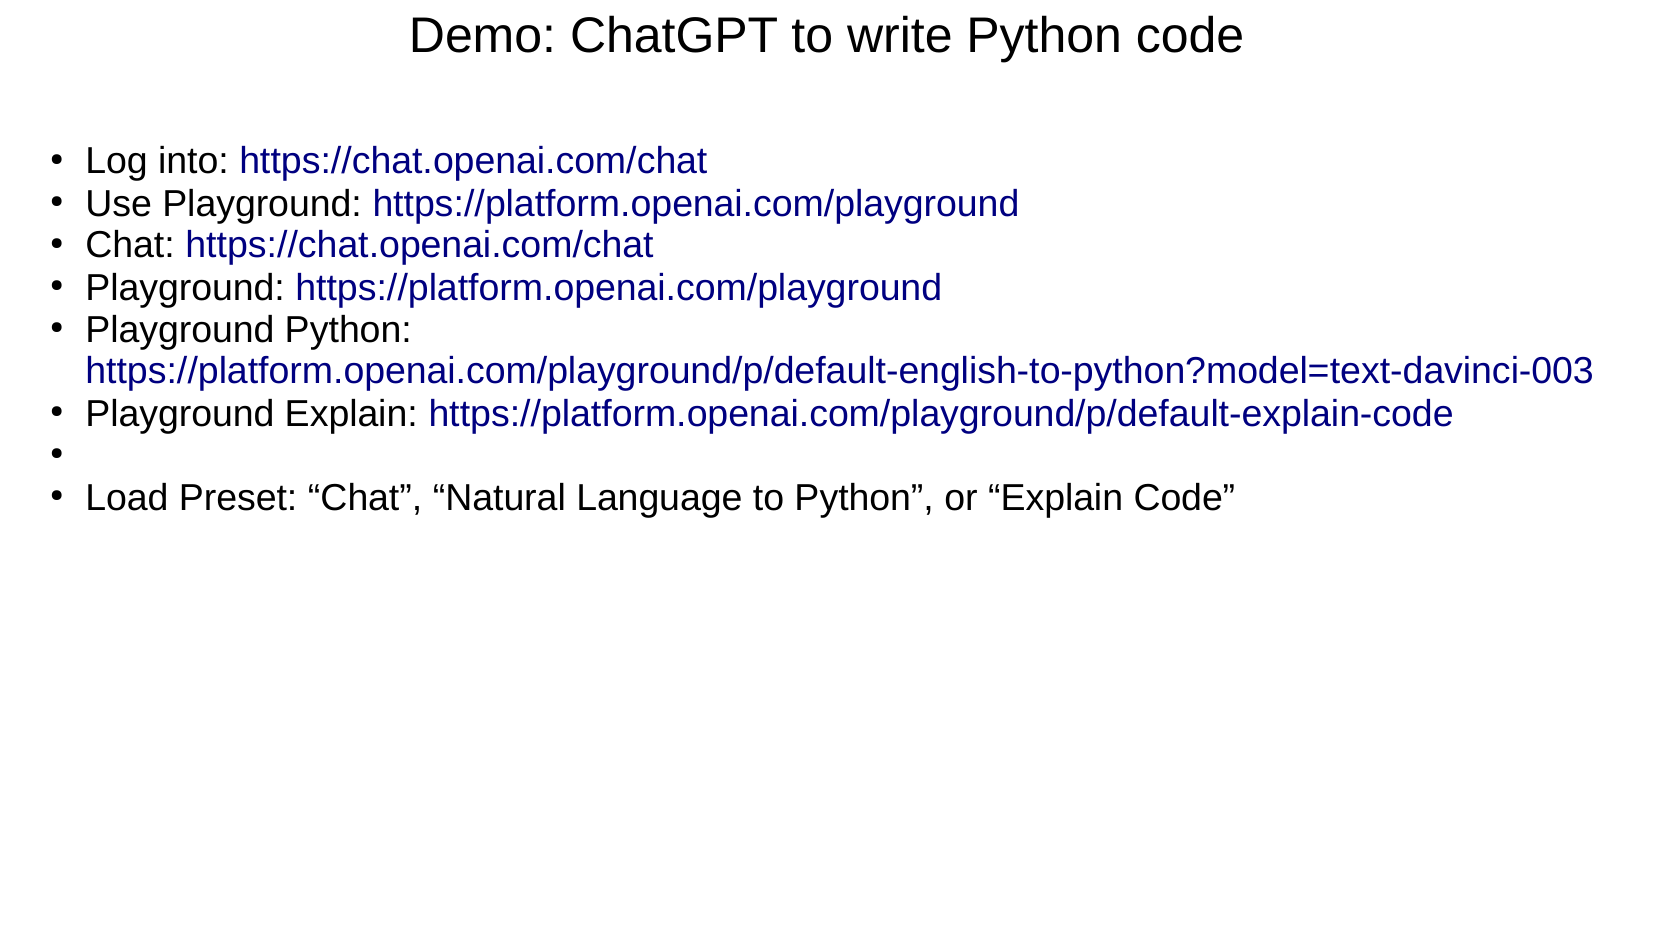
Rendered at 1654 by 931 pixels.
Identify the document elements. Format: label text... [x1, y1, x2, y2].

title Demo: ChatGPT to write Python code [82, 1, 1571, 68]
subtitle Log into: https://chat.openai.com/chat Use Playground: https://platform.openai.com/playground Chat: https://chat.openai.com/chat Playground: https://platform.openai.com/playground Playground Python: https://platform.openai.com/playground/p/default-english-to-python?model=text-davinci-003 Playground Explain: https://platform.openai.com/playground/p/default-explain-code Load Preset: “Chat”, “Natural Language to Python”, or “Explain Code” [50, 140, 1636, 518]
